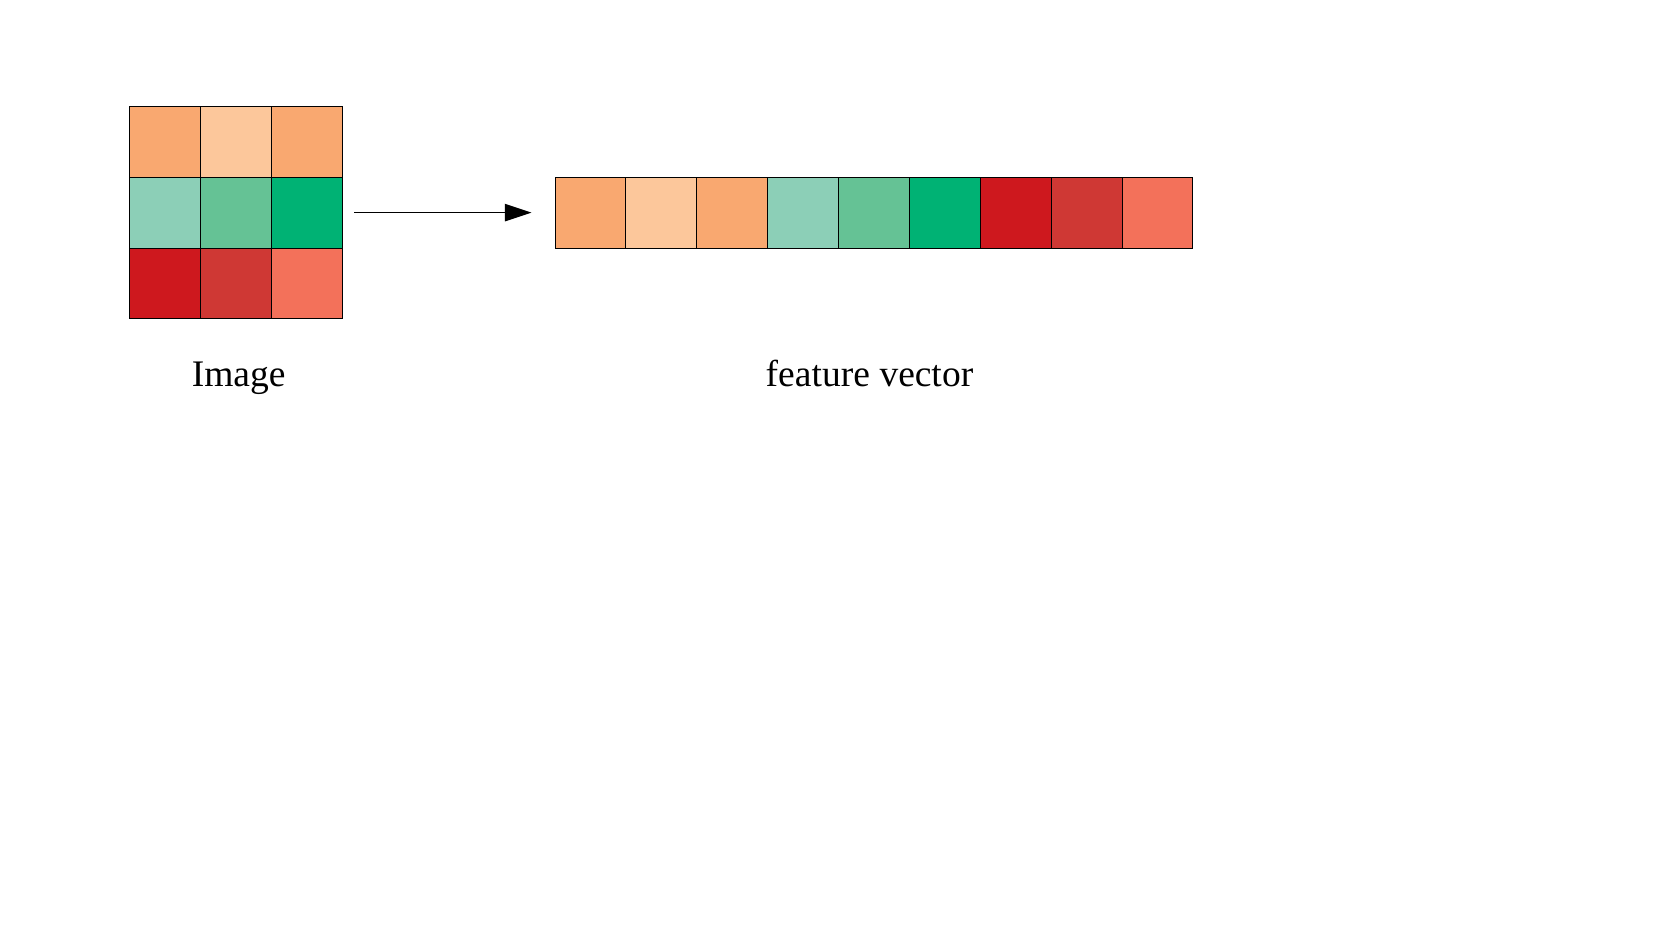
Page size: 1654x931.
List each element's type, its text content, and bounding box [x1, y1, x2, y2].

text_box [129, 106, 343, 319]
text_box [555, 177, 1193, 249]
text_box Image feature vector [177, 345, 1241, 402]
